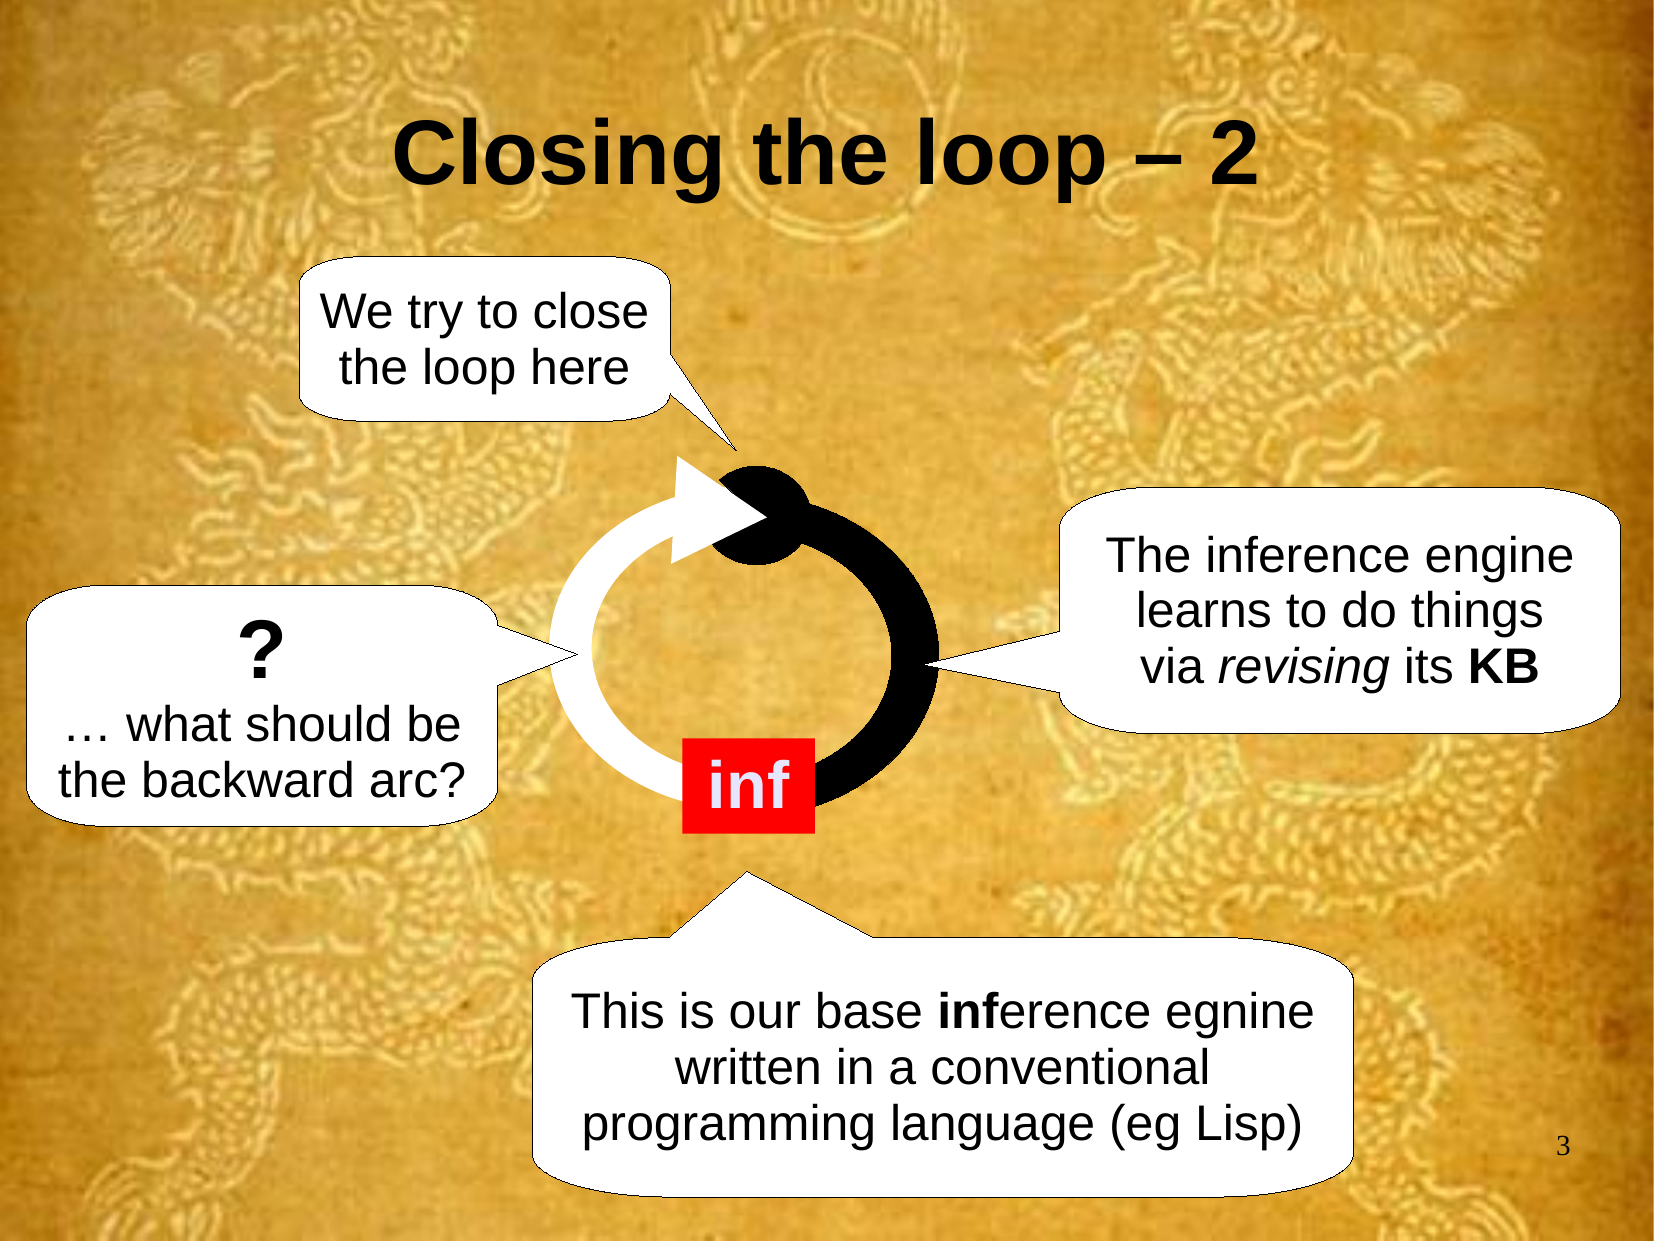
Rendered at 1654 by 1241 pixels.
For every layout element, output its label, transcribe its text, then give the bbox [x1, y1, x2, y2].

text_box We try to close the loop here [299, 256, 737, 451]
title Closing the loop – 2 [82, 56, 1571, 250]
text_box The inference engine learns to do things via revising its KB [921, 487, 1621, 734]
text_box [549, 455, 939, 807]
text_box inf [682, 738, 815, 834]
picture [0, 0, 1654, 1241]
text_box This is our base inference egnine written in a conventional programming language (eg Lisp) [532, 871, 1354, 1198]
text_box ? … what should be the backward arc? [26, 585, 578, 827]
